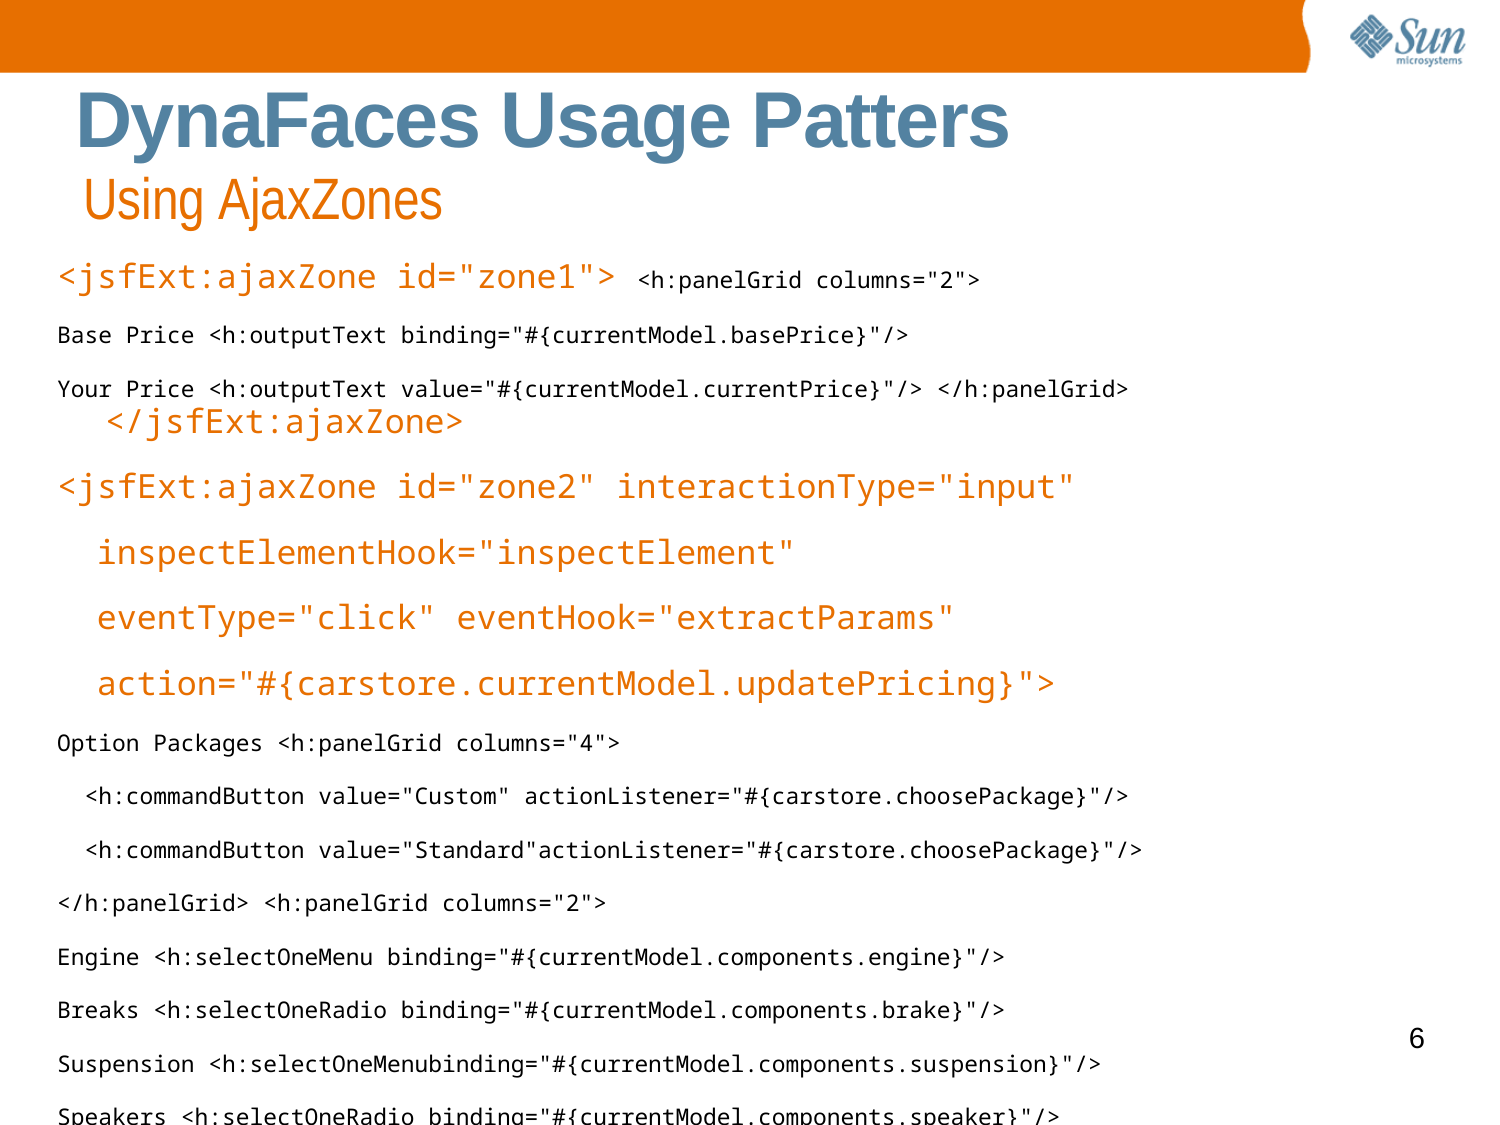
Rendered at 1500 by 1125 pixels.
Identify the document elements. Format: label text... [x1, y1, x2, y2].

list <jsfExt:ajaxZone id="zone1"> <h:panelGrid columns="2"> Base Price <h:outputText binding="#{currentModel.basePrice}"/> Your Price <h:outputText value="#{currentModel.currentPrice}"/> </h:panelGrid> </jsfExt:ajaxZone> <jsfExt:ajaxZone id="zone2" interactionType="input" inspectElementHook="inspectElement" eventType="click" eventHook="extractParams" action="#{carstore.currentModel.updatePricing}"> Option Packages <h:panelGrid columns="4"> <h:commandButton value="Custom" actionListener="#{carstore.choosePackage}"/> <h:commandButton value="Standard"actionListener="#{carstore.choosePackage}"/> </h:panelGrid> <h:panelGrid columns="2"> Engine <h:selectOneMenu binding="#{currentModel.components.engine}"/> Breaks <h:selectOneRadio binding="#{currentModel.components.brake}"/> Suspension <h:selectOneMenubinding="#{currentModel.components.suspension}"/> Speakers <h:selectOneRadio binding="#{currentModel.components.speaker}"/> </jsfExt:ajaxZone> [37, 257, 1463, 1125]
picture [0, 0, 1500, 75]
text_box Using AjaxZones [83, 174, 1351, 242]
title DynaFaces Usage Patters [75, 83, 1437, 188]
